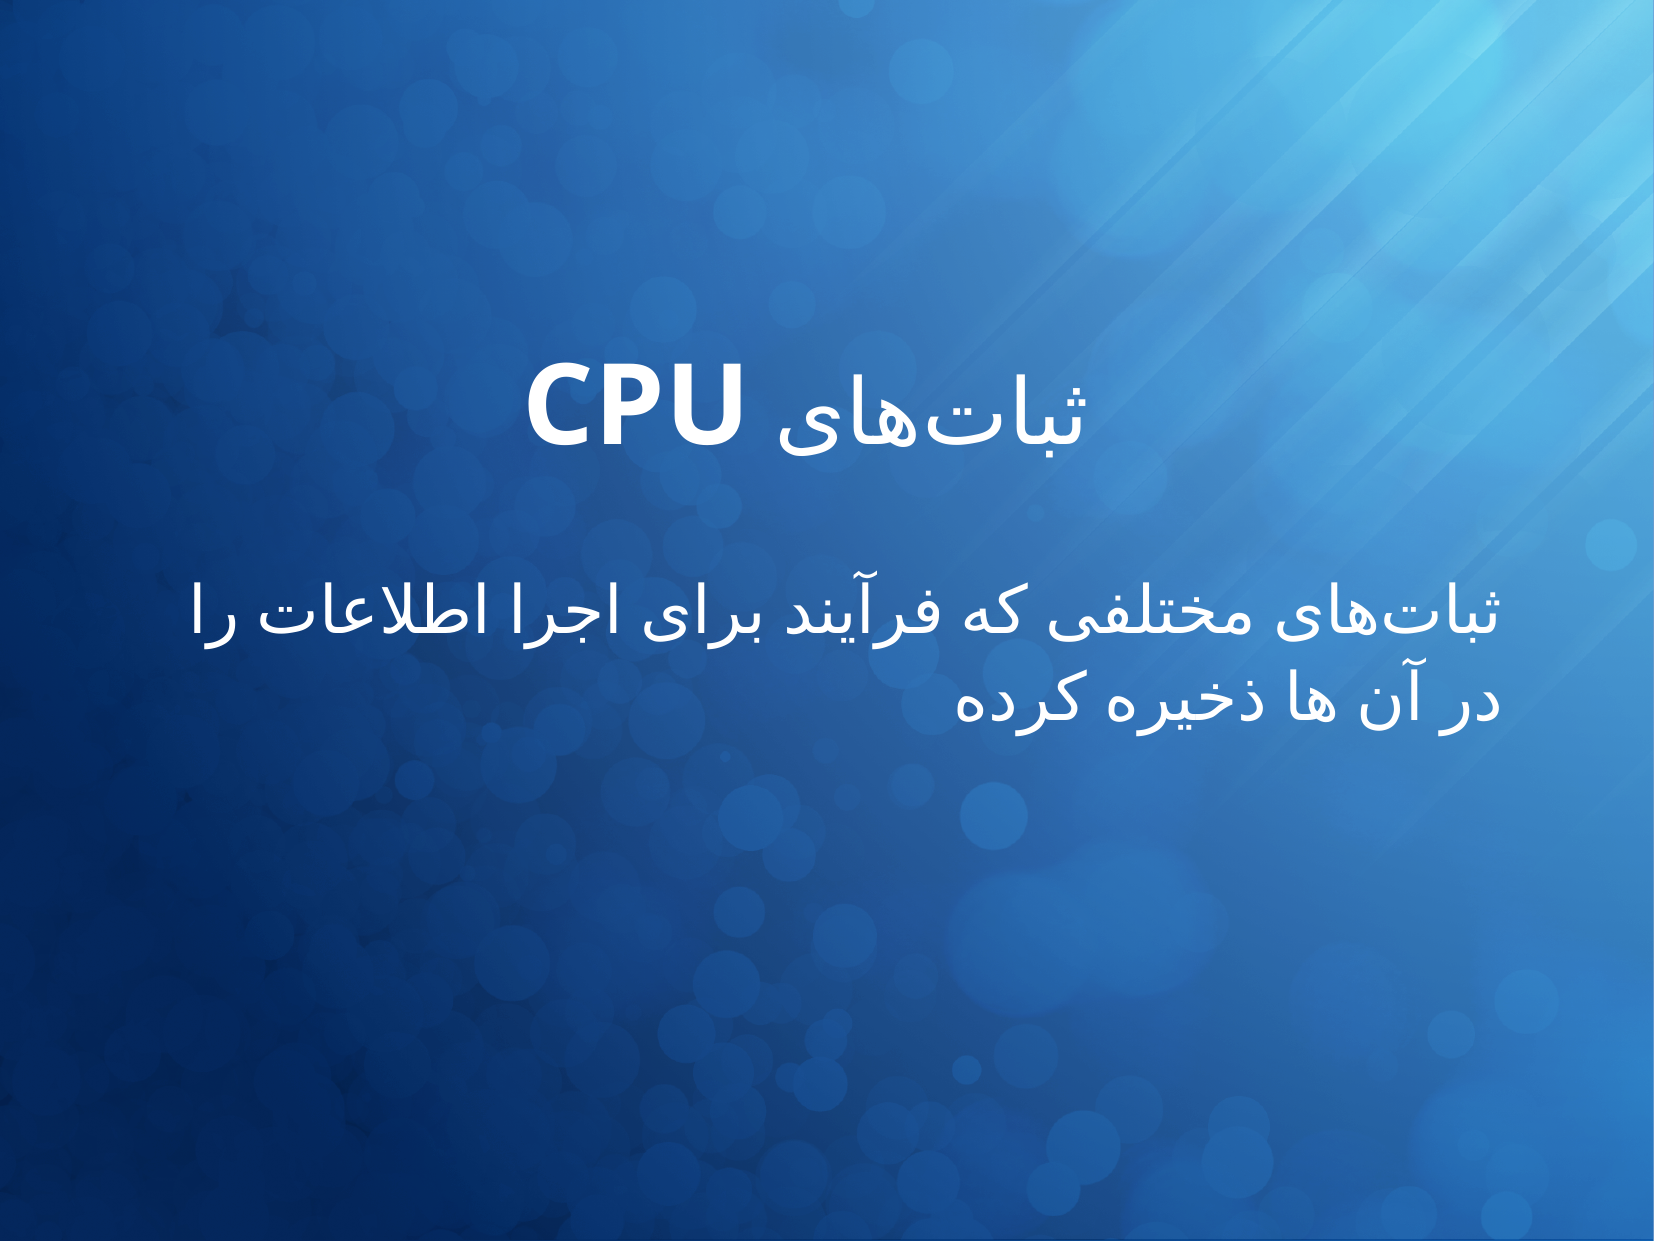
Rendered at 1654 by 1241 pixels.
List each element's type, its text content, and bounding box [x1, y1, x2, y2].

title ثبات‌های CPU [112, 319, 1501, 488]
picture [0, 0, 1654, 1241]
list ثبات‌های مختلفی که فرآیند برای اجرا اطلاعات را در آن ها ذخیره کرده [122, 573, 1576, 938]
